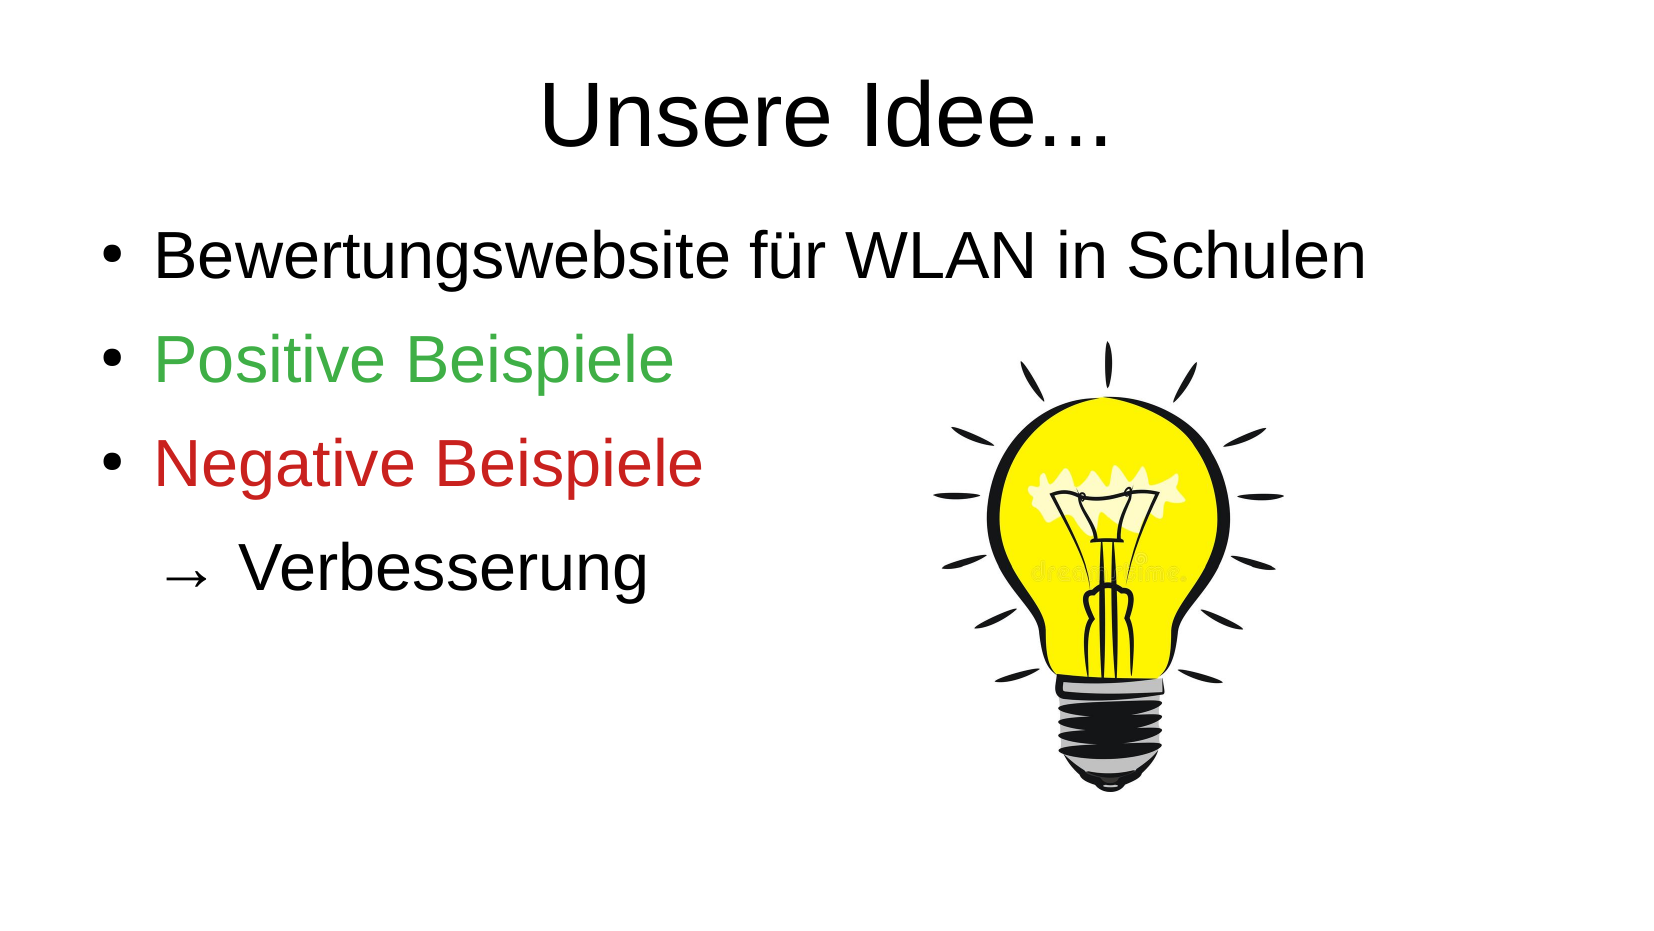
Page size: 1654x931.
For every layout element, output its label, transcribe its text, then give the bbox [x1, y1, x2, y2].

picture [933, 341, 1284, 792]
title Unsere Idee... [82, 37, 1571, 193]
list Bewertungswebsite für WLAN in Schulen Positive Beispiele Negative Beispiele → Verbesserung [82, 217, 1571, 758]
